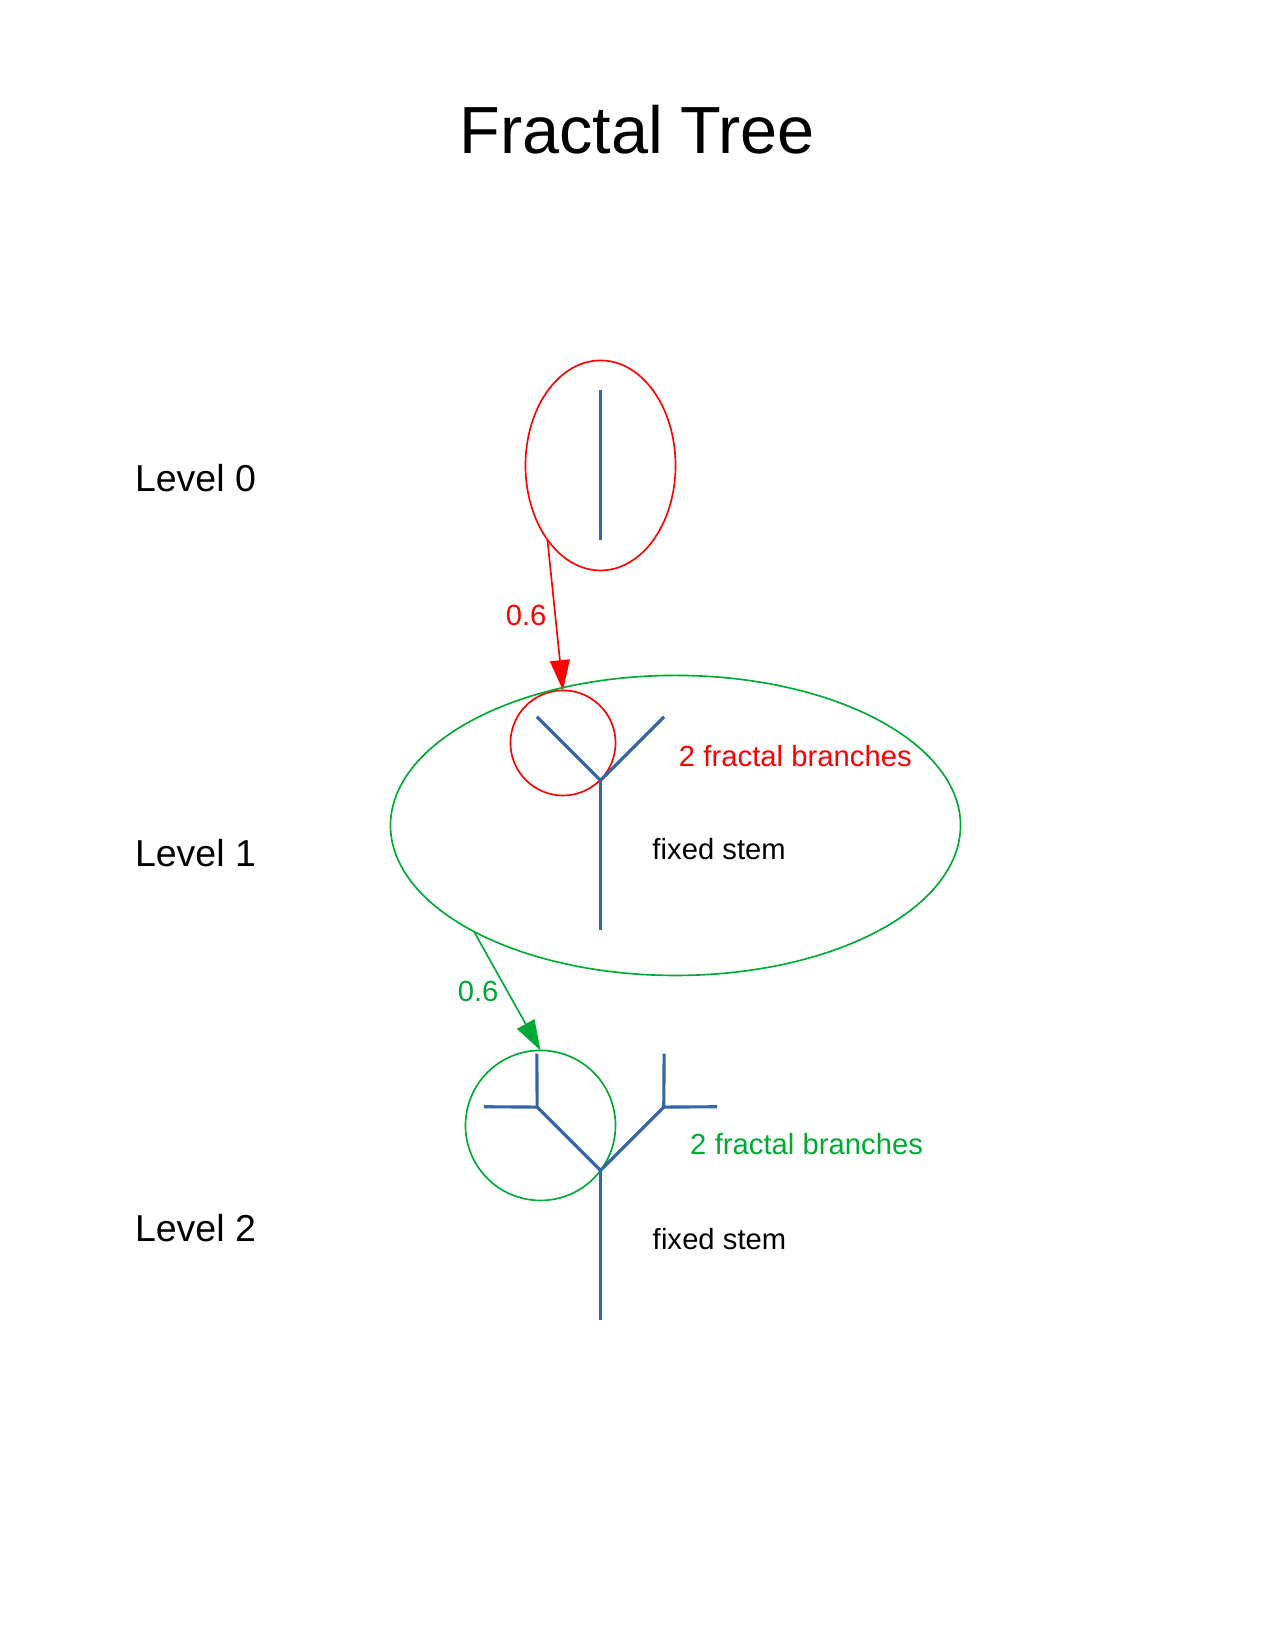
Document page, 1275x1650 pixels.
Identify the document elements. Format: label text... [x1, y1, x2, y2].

text_box 2 fractal branches [675, 1120, 939, 1168]
text_box 2 fractal branches [664, 732, 928, 781]
text_box Level 1 [120, 825, 271, 883]
text_box fixed stem [637, 1215, 802, 1276]
text_box fixed stem [637, 825, 801, 886]
text_box Level 0 [120, 450, 271, 508]
title Fractal Tree [63, 65, 1212, 196]
text_box Level 2 [120, 1200, 271, 1258]
text_box 2 fractal branches [902, 732, 928, 753]
